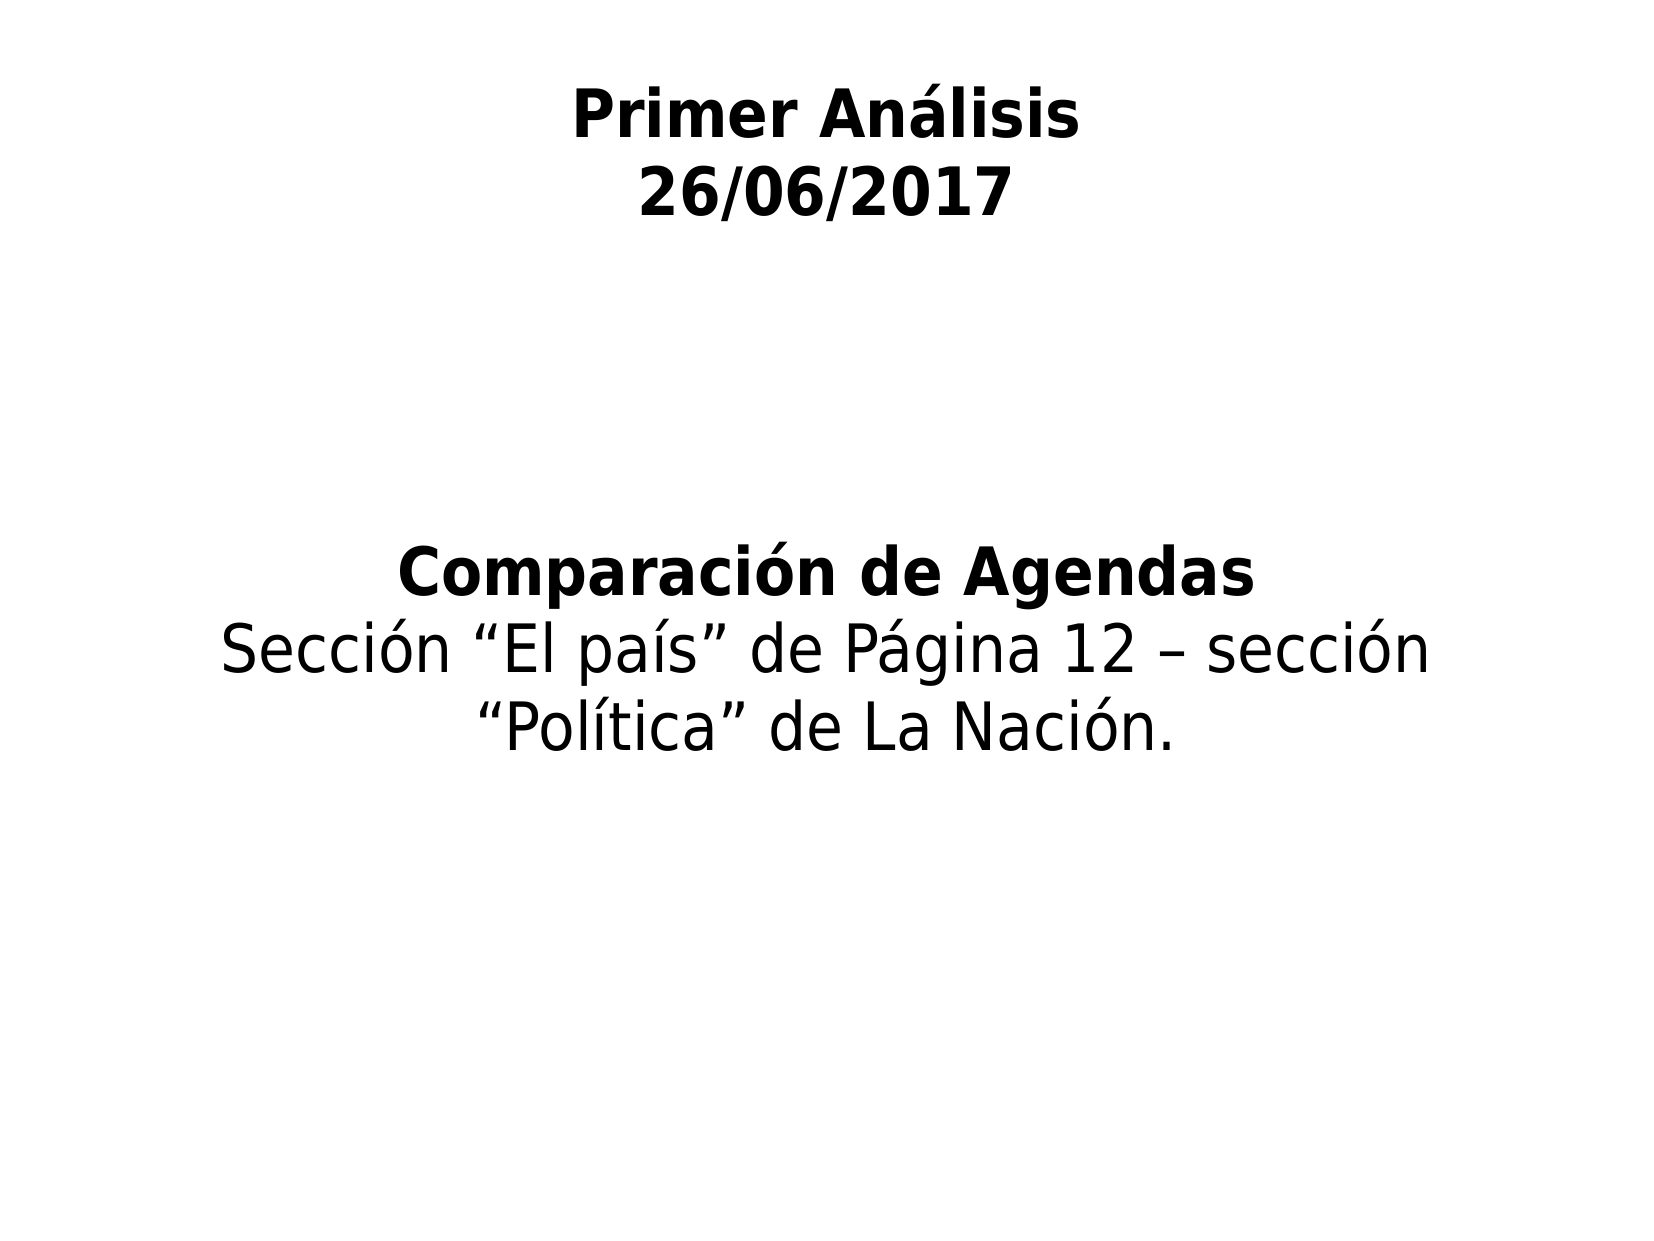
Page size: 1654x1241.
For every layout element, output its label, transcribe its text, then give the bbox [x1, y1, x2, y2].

title Primer Análisis 26/06/2017 [82, 49, 1571, 257]
subtitle Comparación de Agendas Sección “El país” de Página 12 – sección “Política” de La Nación. [82, 290, 1571, 1010]
